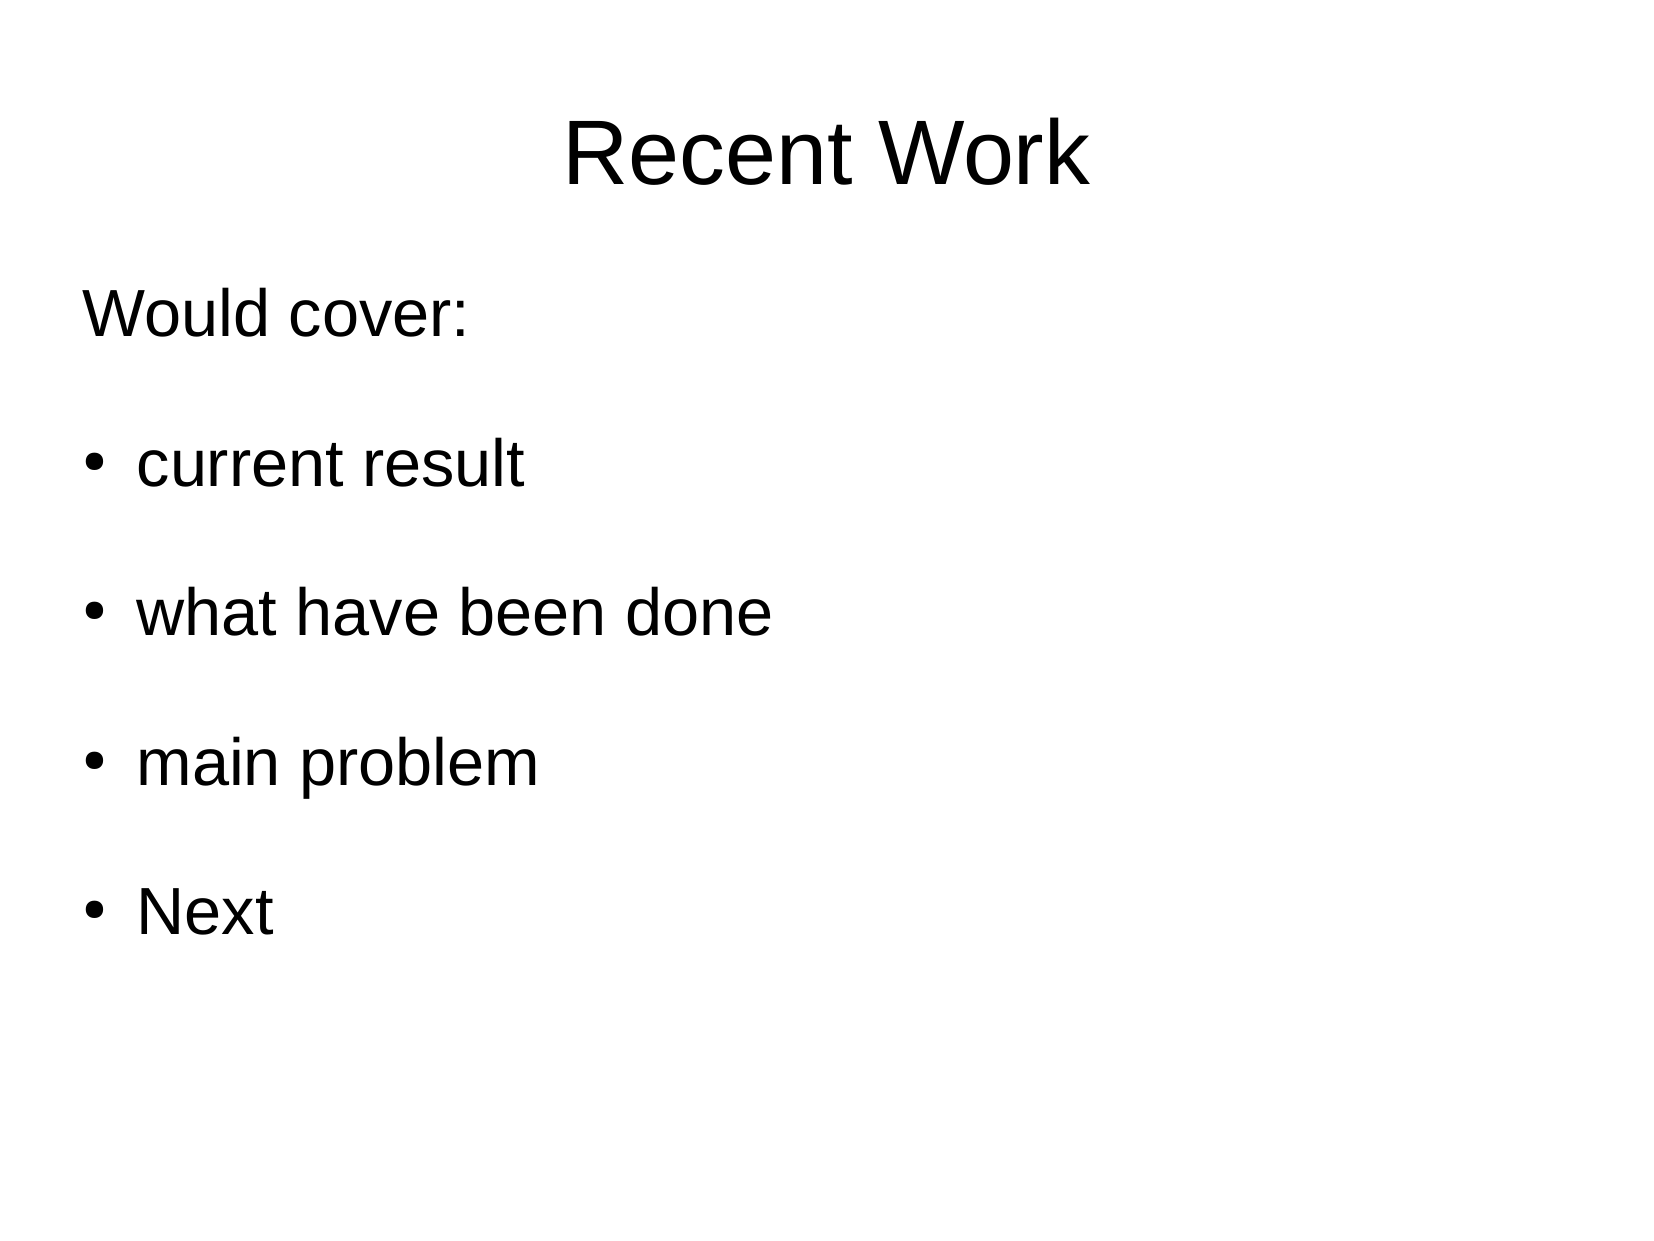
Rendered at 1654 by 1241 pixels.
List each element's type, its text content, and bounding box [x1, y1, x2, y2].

title Recent Work [82, 49, 1571, 252]
subtitle Would cover: current result what have been done main problem Next [82, 252, 1571, 1047]
